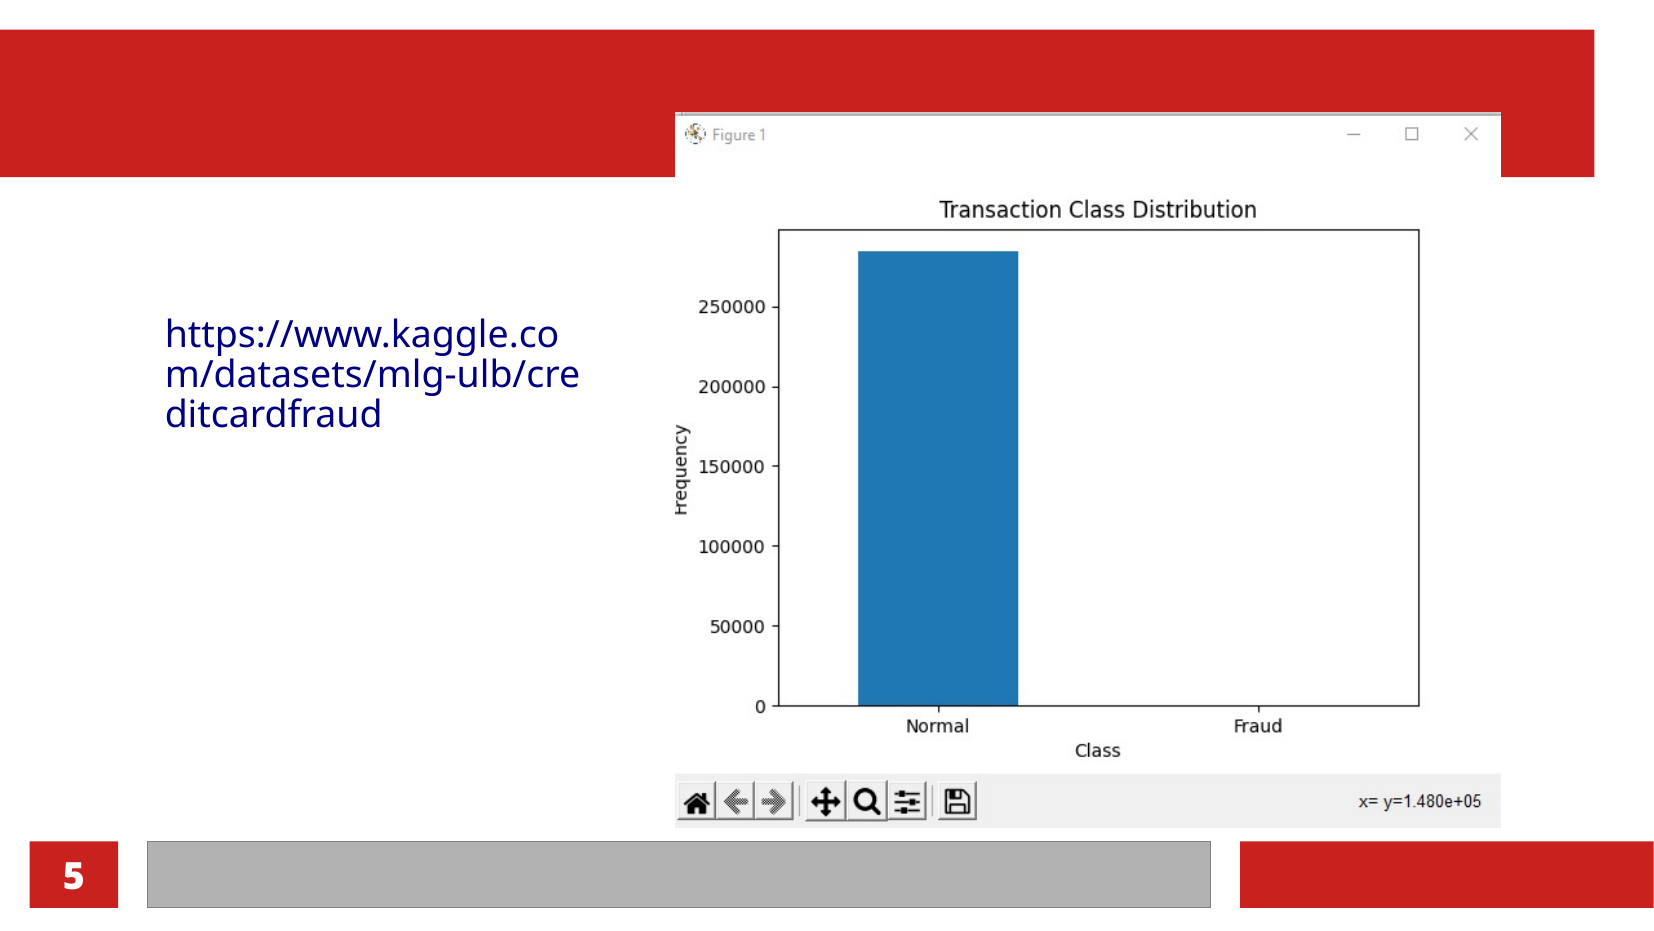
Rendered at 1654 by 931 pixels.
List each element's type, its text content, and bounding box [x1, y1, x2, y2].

picture [675, 112, 1501, 828]
text_box https://www.kaggle.com/datasets/mlg-ulb/creditcardfraud [150, 300, 601, 410]
